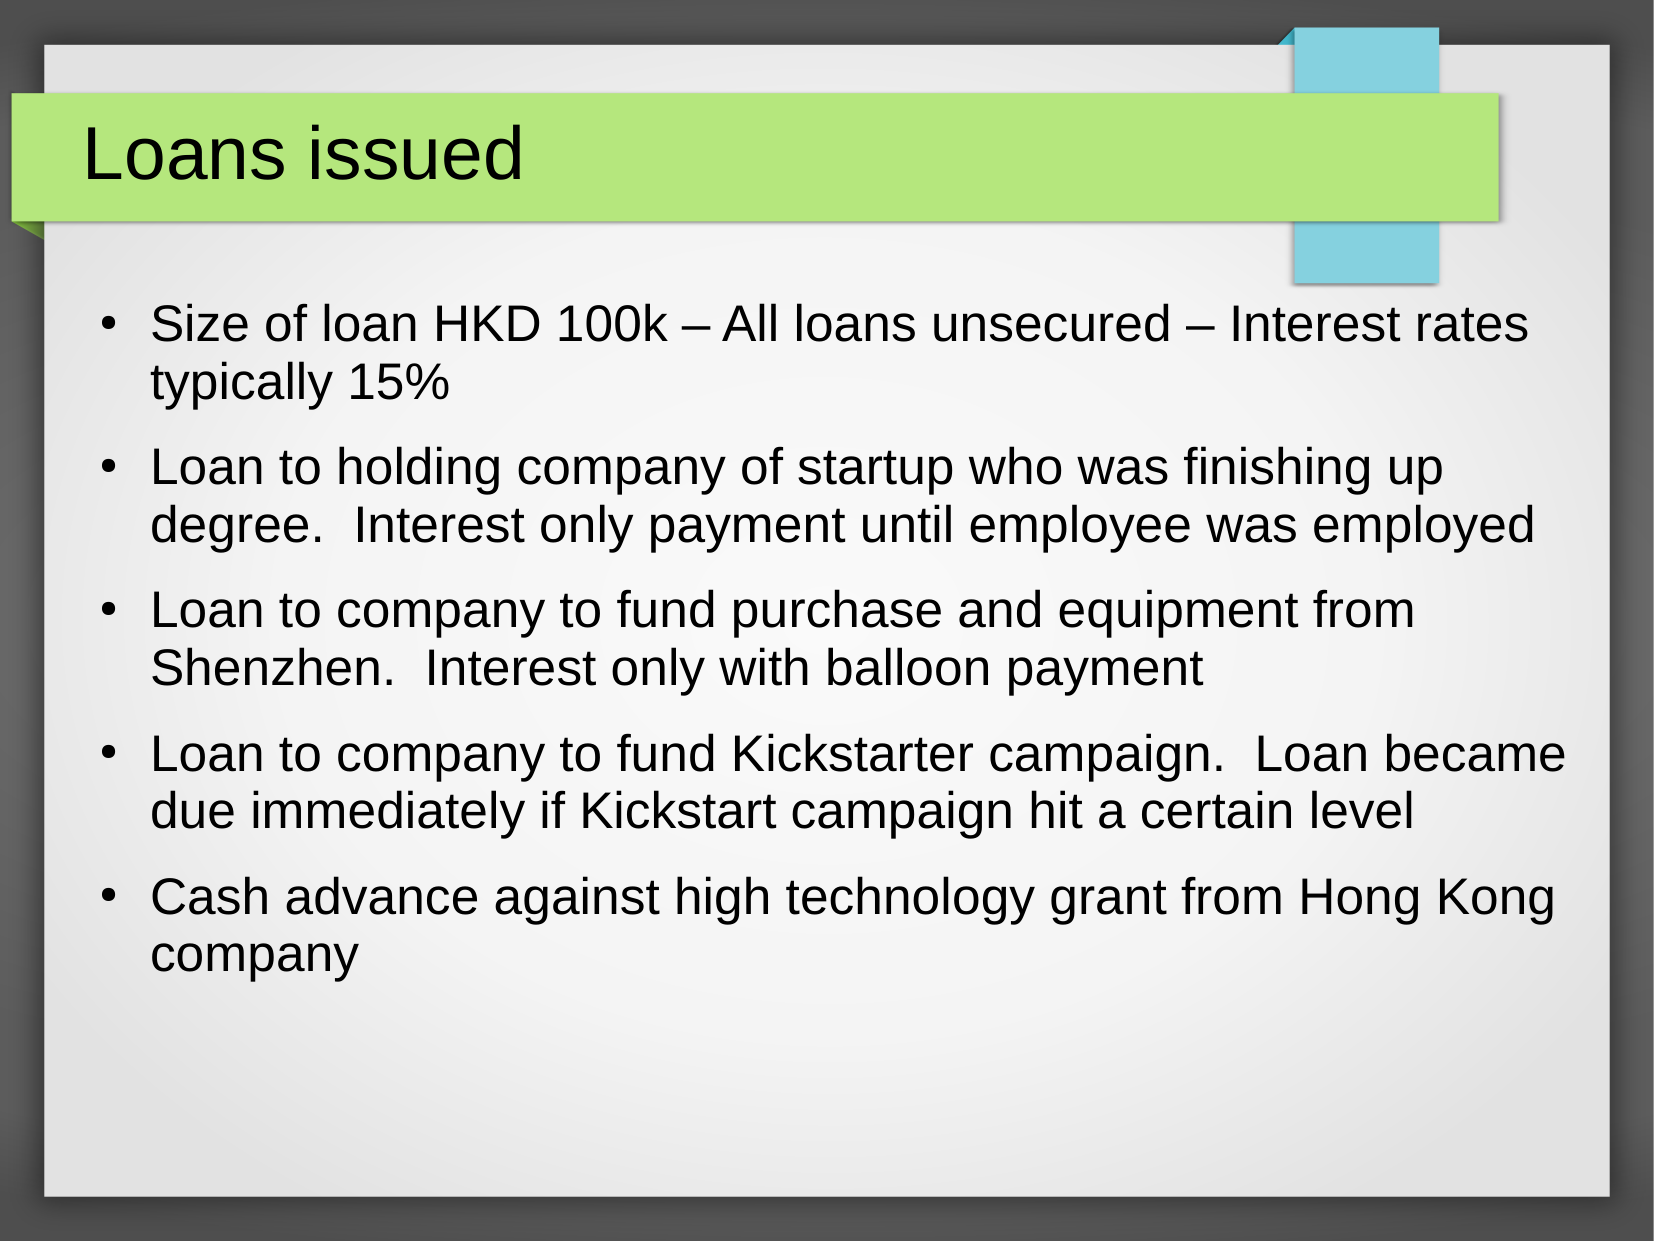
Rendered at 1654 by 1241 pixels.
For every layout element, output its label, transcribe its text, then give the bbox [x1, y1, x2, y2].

list Size of loan HKD 100k – All loans unsecured – Interest rates typically 15% Loan to holding company of startup who was finishing up degree. Interest only payment until employee was employed Loan to company to fund purchase and equipment from Shenzhen. Interest only with balloon payment Loan to company to fund Kickstarter campaign. Loan became due immediately if Kickstart campaign hit a certain level Cash advance against high technology grant from Hong Kong company [82, 295, 1571, 1015]
picture [0, 0, 1654, 1241]
title Loans issued [82, 94, 1264, 213]
